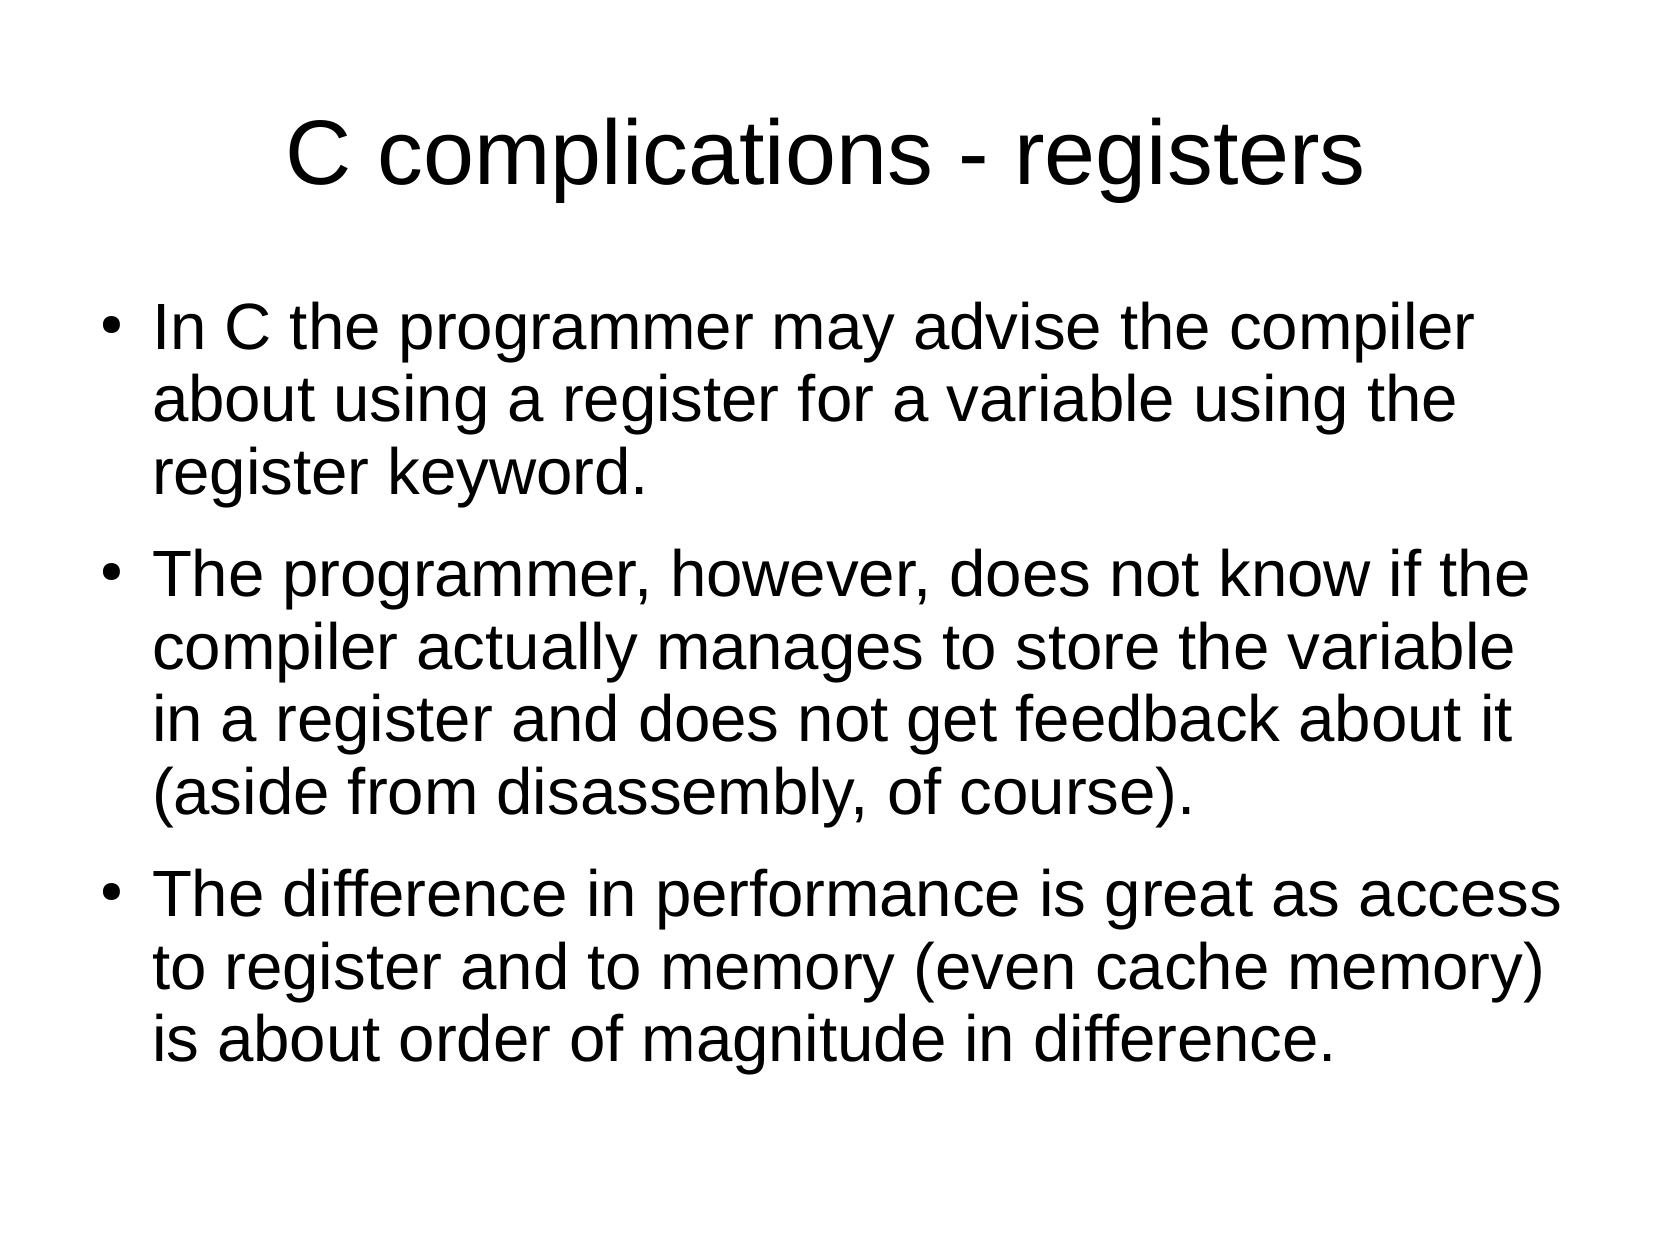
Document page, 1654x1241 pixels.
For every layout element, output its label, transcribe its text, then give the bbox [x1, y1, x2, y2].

title C complications - registers [82, 49, 1571, 257]
list In C the programmer may advise the compiler about using a register for a variable using the register keyword. The programmer, however, does not know if the compiler actually manages to store the variable in a register and does not get feedback about it (aside from disassembly, of course). The difference in performance is great as access to register and to memory (even cache memory) is about order of magnitude in difference. [82, 290, 1571, 1109]
